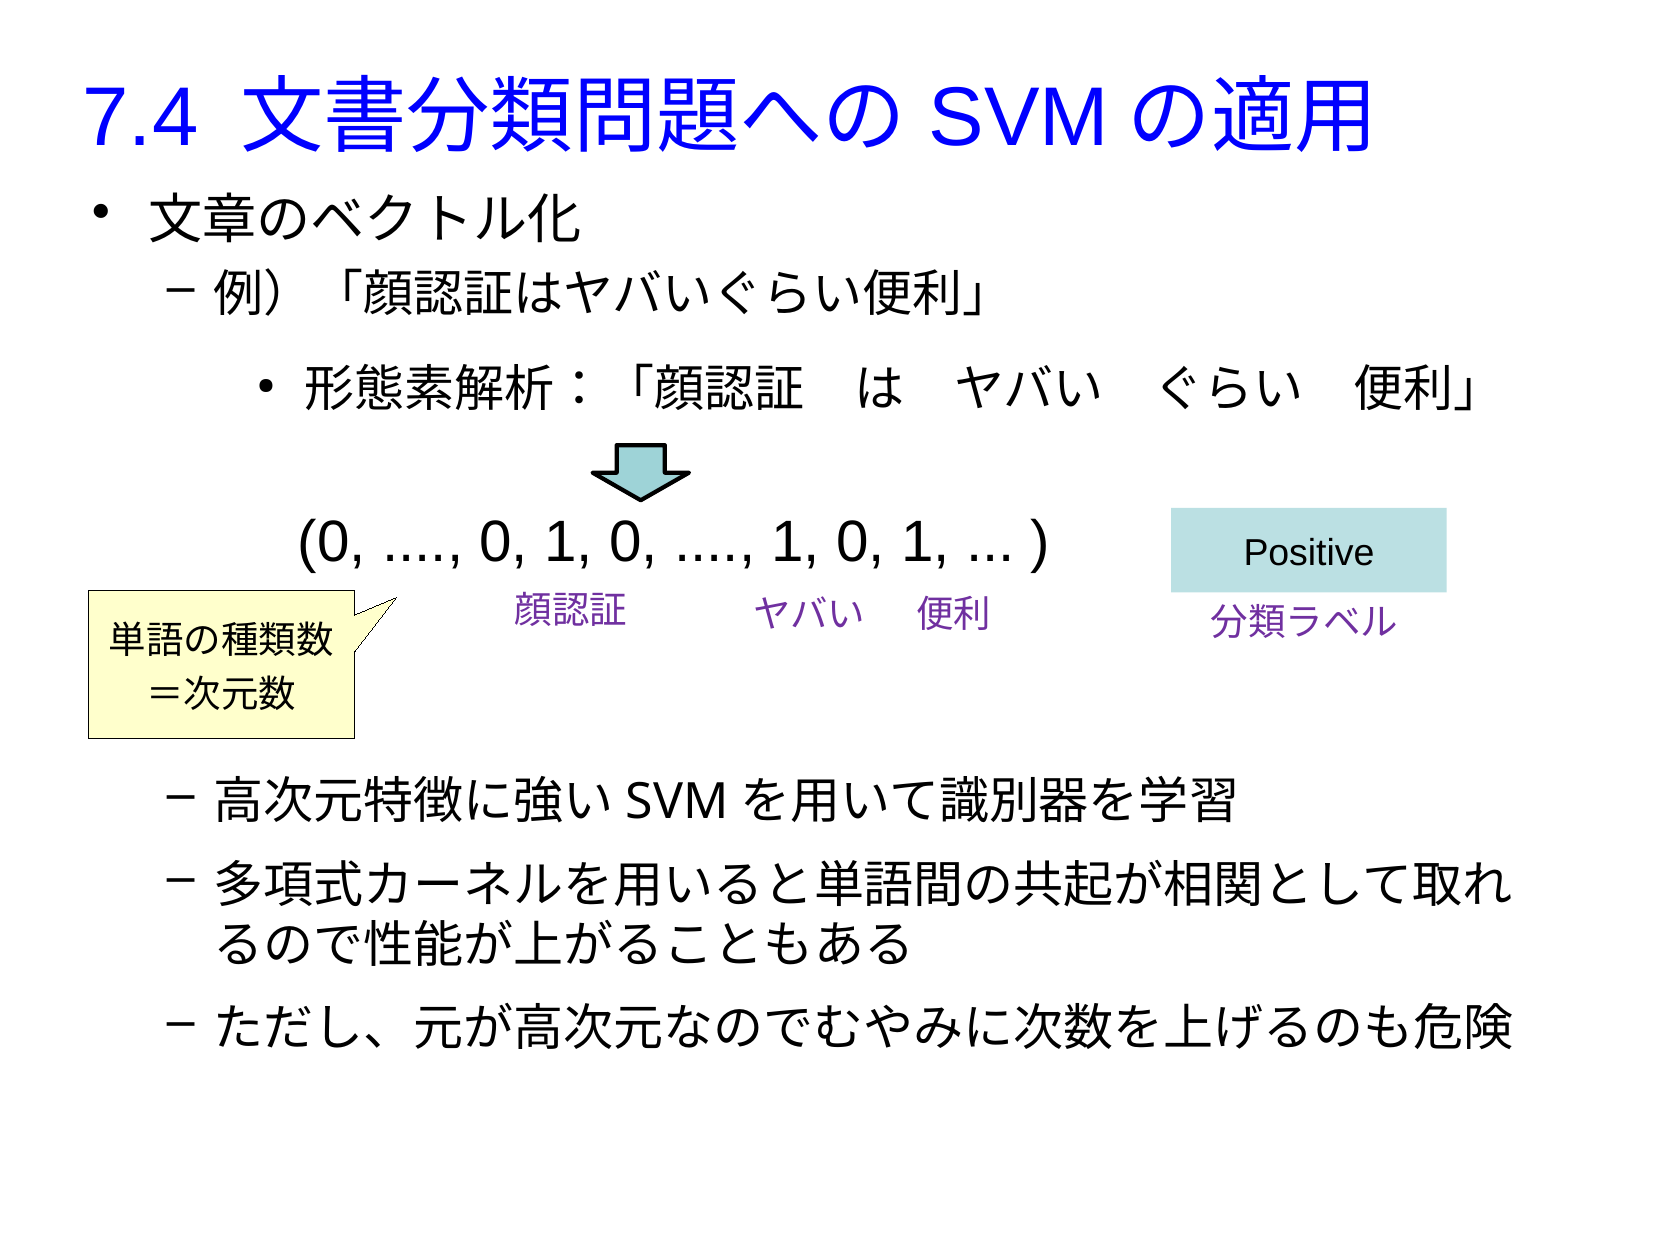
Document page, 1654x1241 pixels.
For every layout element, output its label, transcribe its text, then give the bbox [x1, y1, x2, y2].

text_box 単語の種類数 ＝次元数 [88, 590, 397, 739]
text_box 文章のベクトル化 例）「顔認証はヤバいぐらい便利」 形態素解析：「顔認証 は ヤバい ぐらい 便利」 高次元特徴に強いSVMを用いて識別器を学習 多項式カーネルを用いると単語間の共起が相関として取れるので性能が上がることもある ただし、元が高次元なのでむやみに次数を上げるのも危険 [76, 177, 1565, 1082]
text_box ヤバい [738, 582, 880, 643]
text_box [592, 445, 689, 501]
title 7.4 文書分類問題へのSVMの適用 [82, 49, 1571, 178]
text_box 顔認証 [499, 578, 642, 639]
text_box Positive [1171, 507, 1447, 593]
text_box 分類ラベル [1196, 590, 1414, 650]
text_box (0, ...., 0, 1, 0, ...., 1, 0, 1, ... ) [283, 495, 1067, 581]
text_box 便利 [901, 582, 1007, 643]
